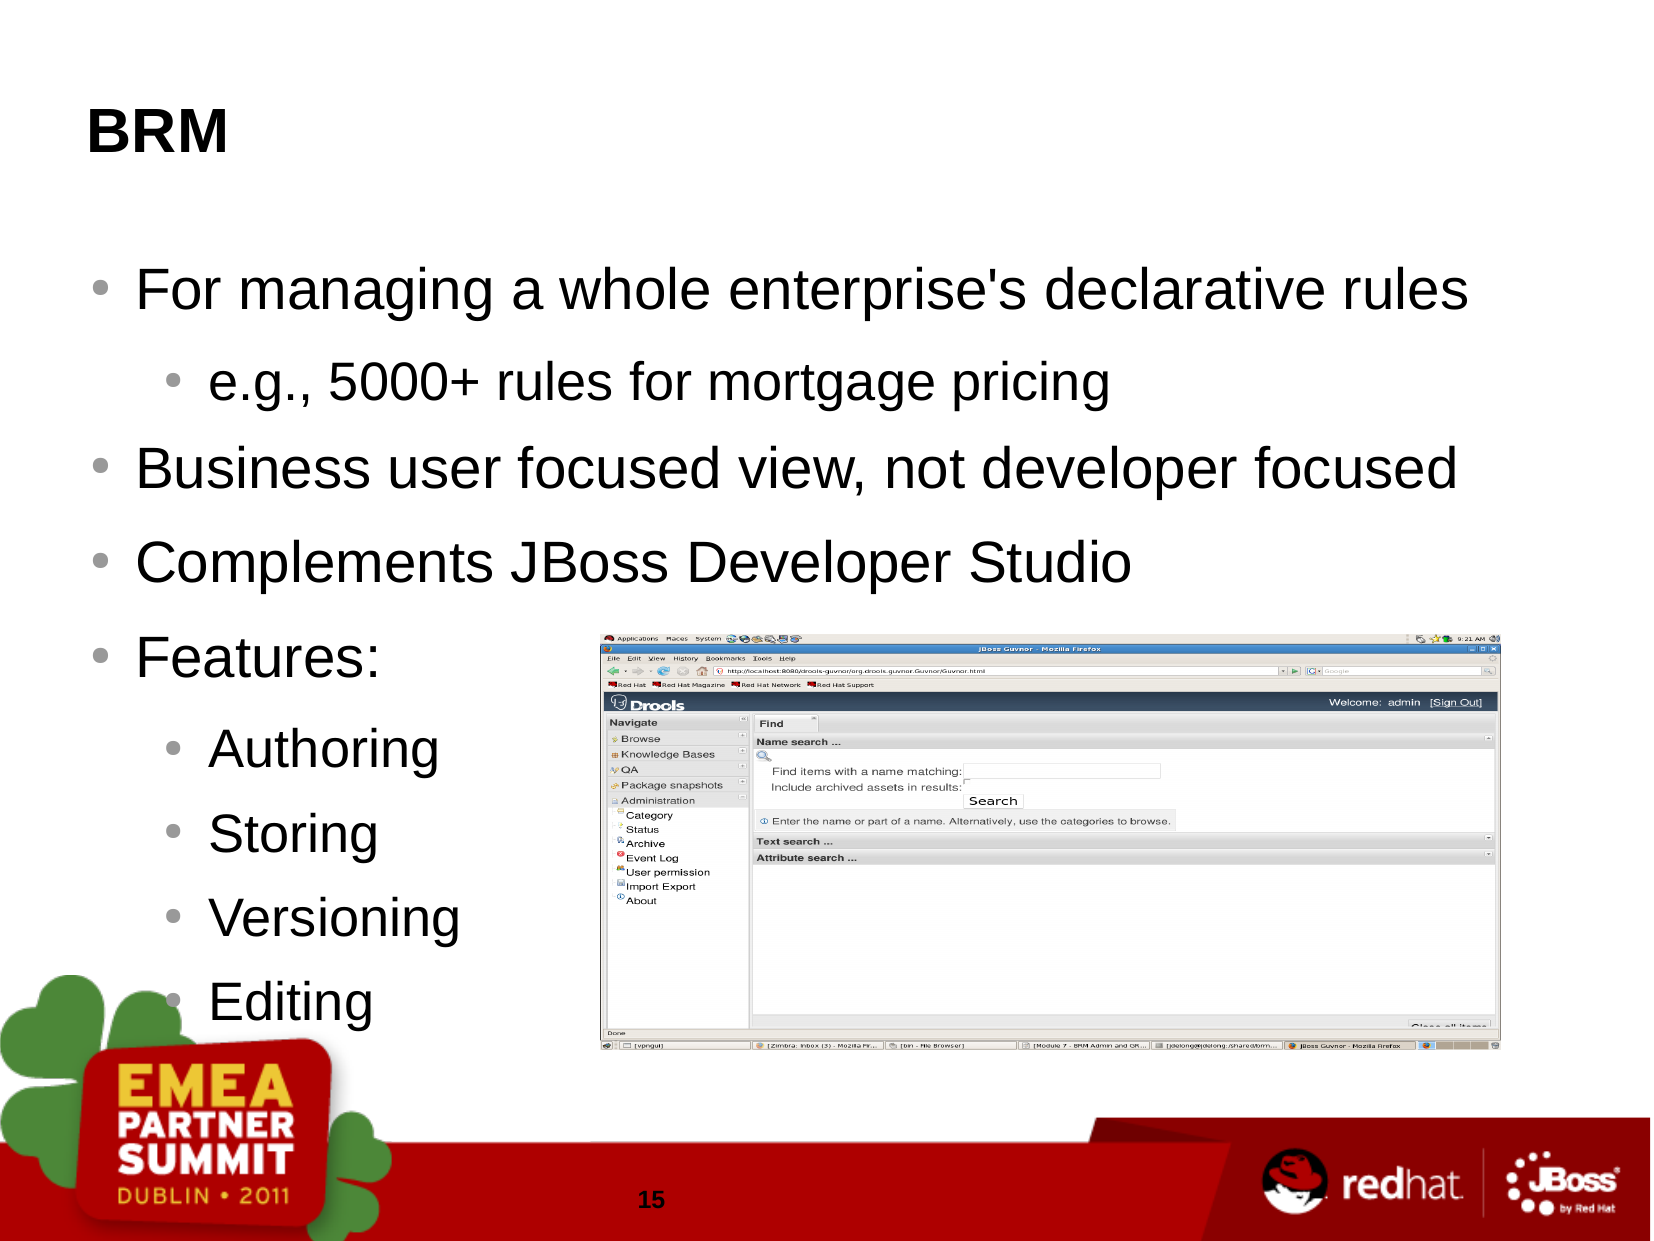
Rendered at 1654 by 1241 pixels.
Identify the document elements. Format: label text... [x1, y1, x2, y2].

title BRM [86, 37, 1576, 226]
picture [0, 634, 1651, 1241]
list For managing a whole enterprise's declarative rules e.g., 5000+ rules for mortgage pricing Business user focused view, not developer focused Complements JBoss Developer Studio Features: Authoring Storing Versioning Editing [75, 256, 1564, 1051]
